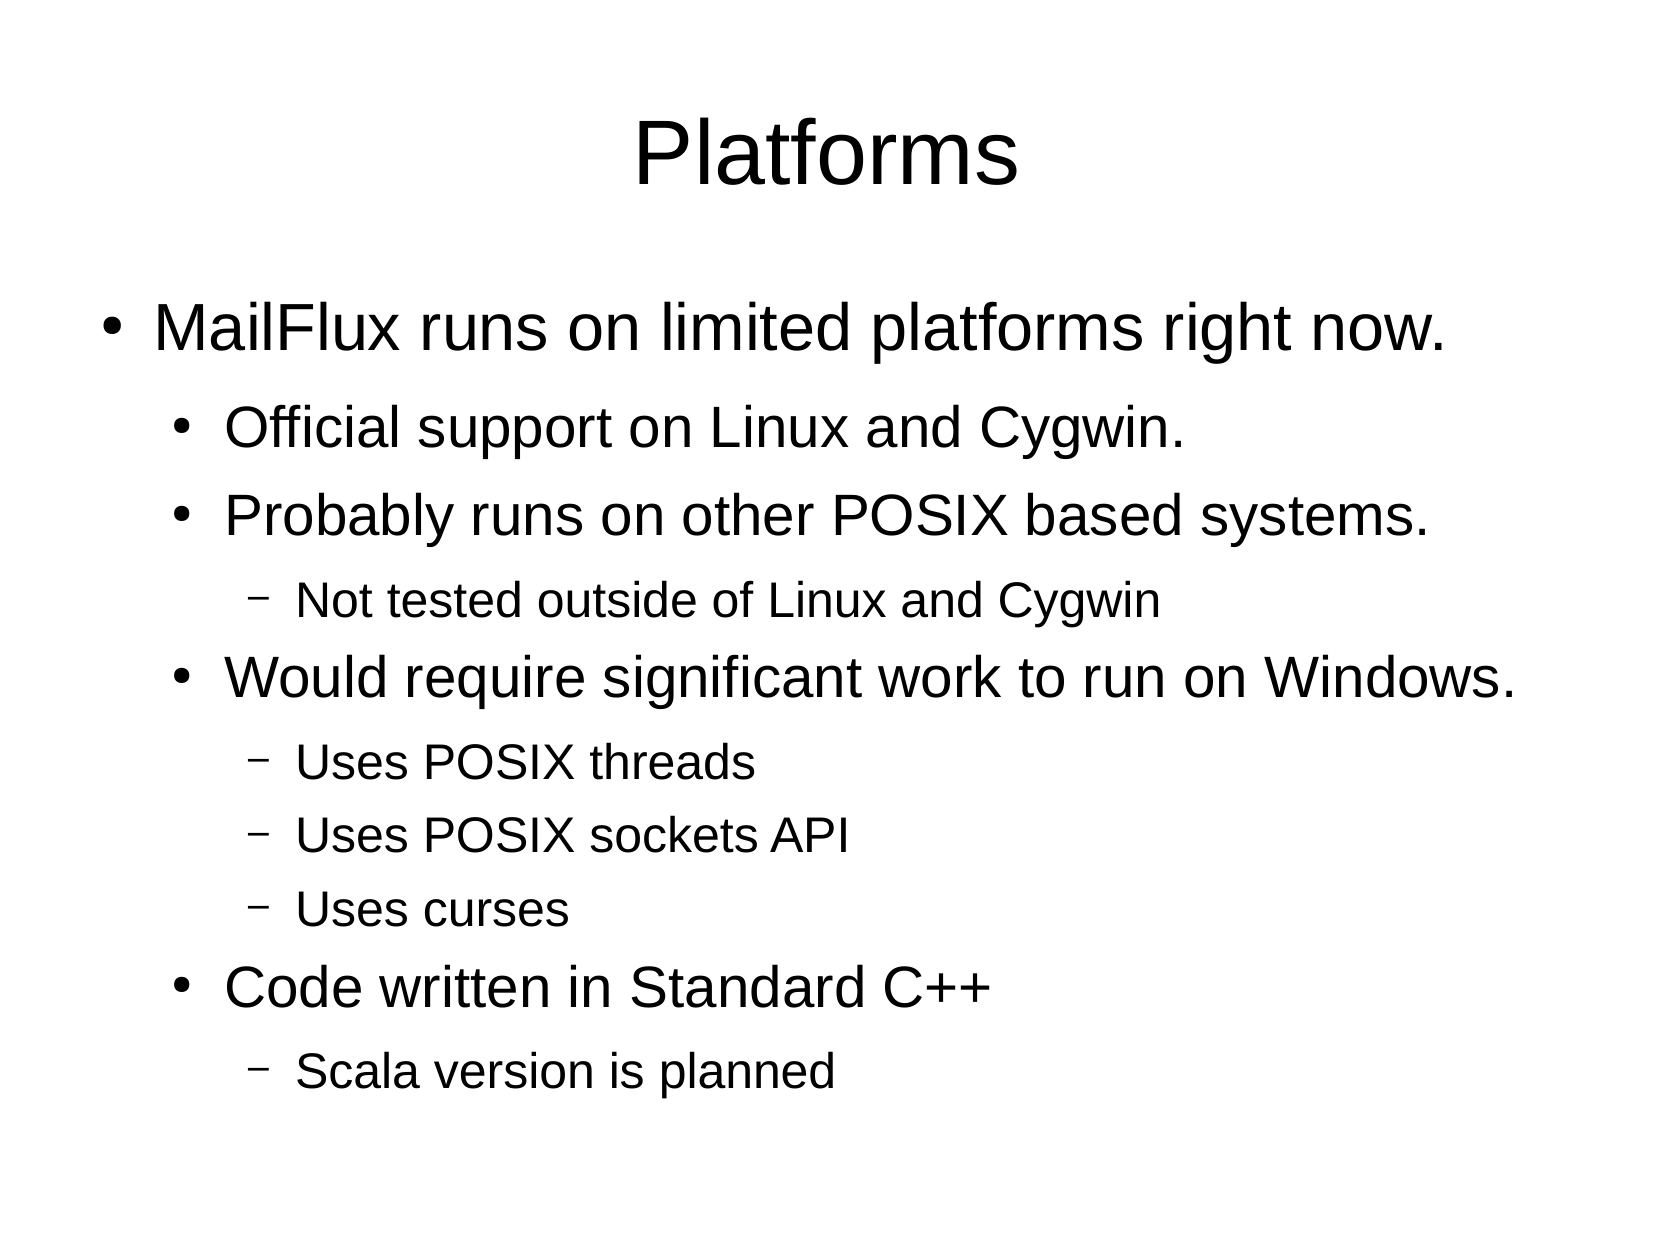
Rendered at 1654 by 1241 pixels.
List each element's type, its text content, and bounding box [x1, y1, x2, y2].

list MailFlux runs on limited platforms right now. Official support on Linux and Cygwin. Probably runs on other POSIX based systems. Not tested outside of Linux and Cygwin Would require significant work to run on Windows. Uses POSIX threads Uses POSIX sockets API Uses curses Code written in Standard C++ Scala version is planned [82, 290, 1571, 1099]
title Platforms [82, 56, 1571, 250]
